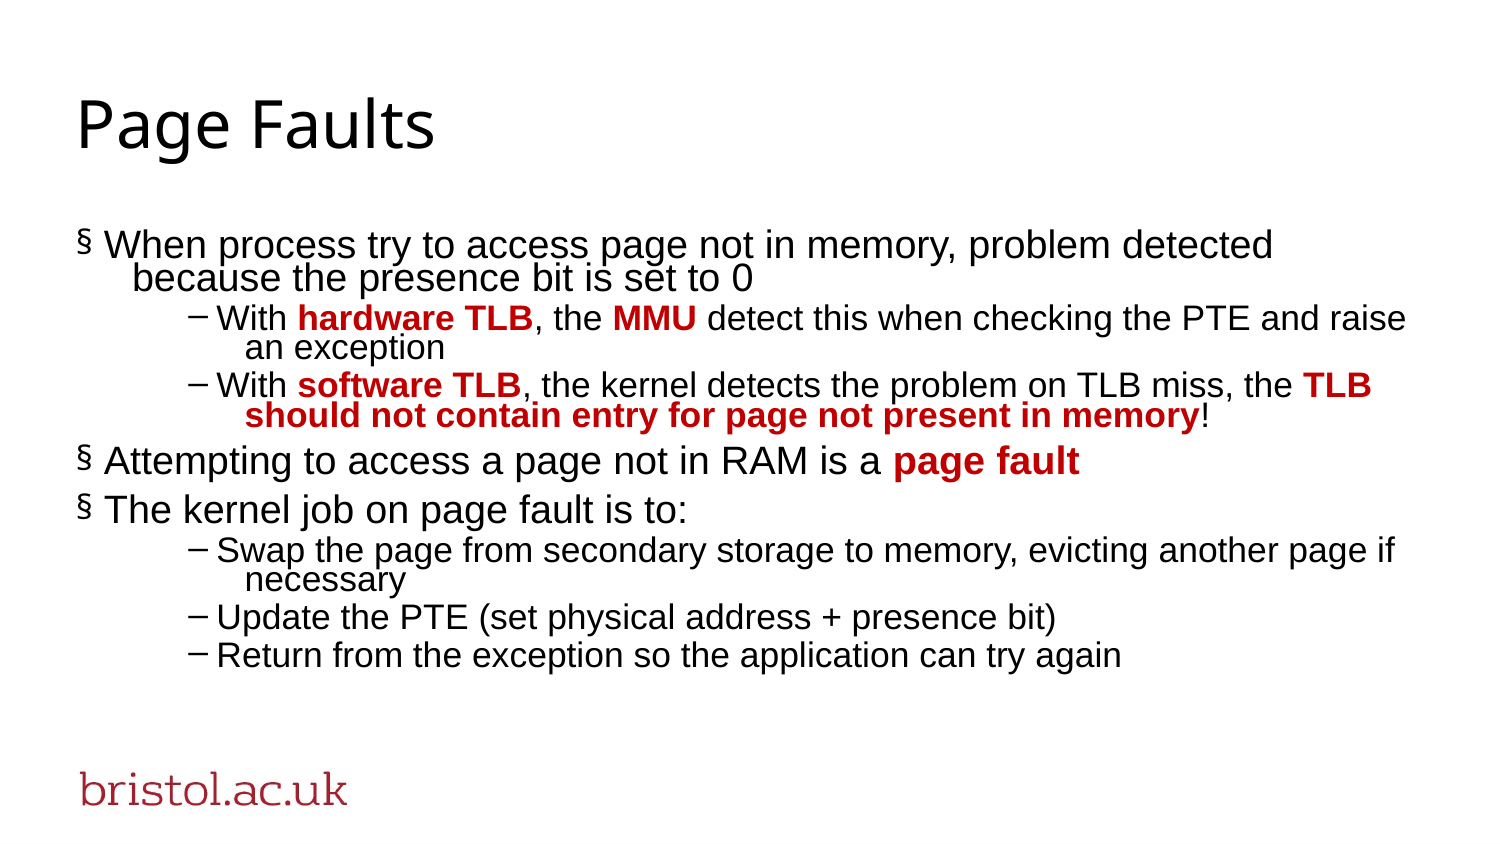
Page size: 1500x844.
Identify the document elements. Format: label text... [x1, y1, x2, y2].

title Page Faults [60, 44, 1440, 209]
list When process try to access page not in memory, problem detected because the presence bit is set to 0 With hardware TLB, the MMU detect this when checking the PTE and raise an exception With software TLB, the kernel detects the problem on TLB miss, the TLB should not contain entry for page not present in memory! Attempting to access a page not in RAM is a page fault The kernel job on page fault is to: Swap the page from secondary storage to memory, evicting another page if necessary Update the PTE (set physical address + presence bit) Return from the exception so the application can try again [60, 224, 1440, 699]
